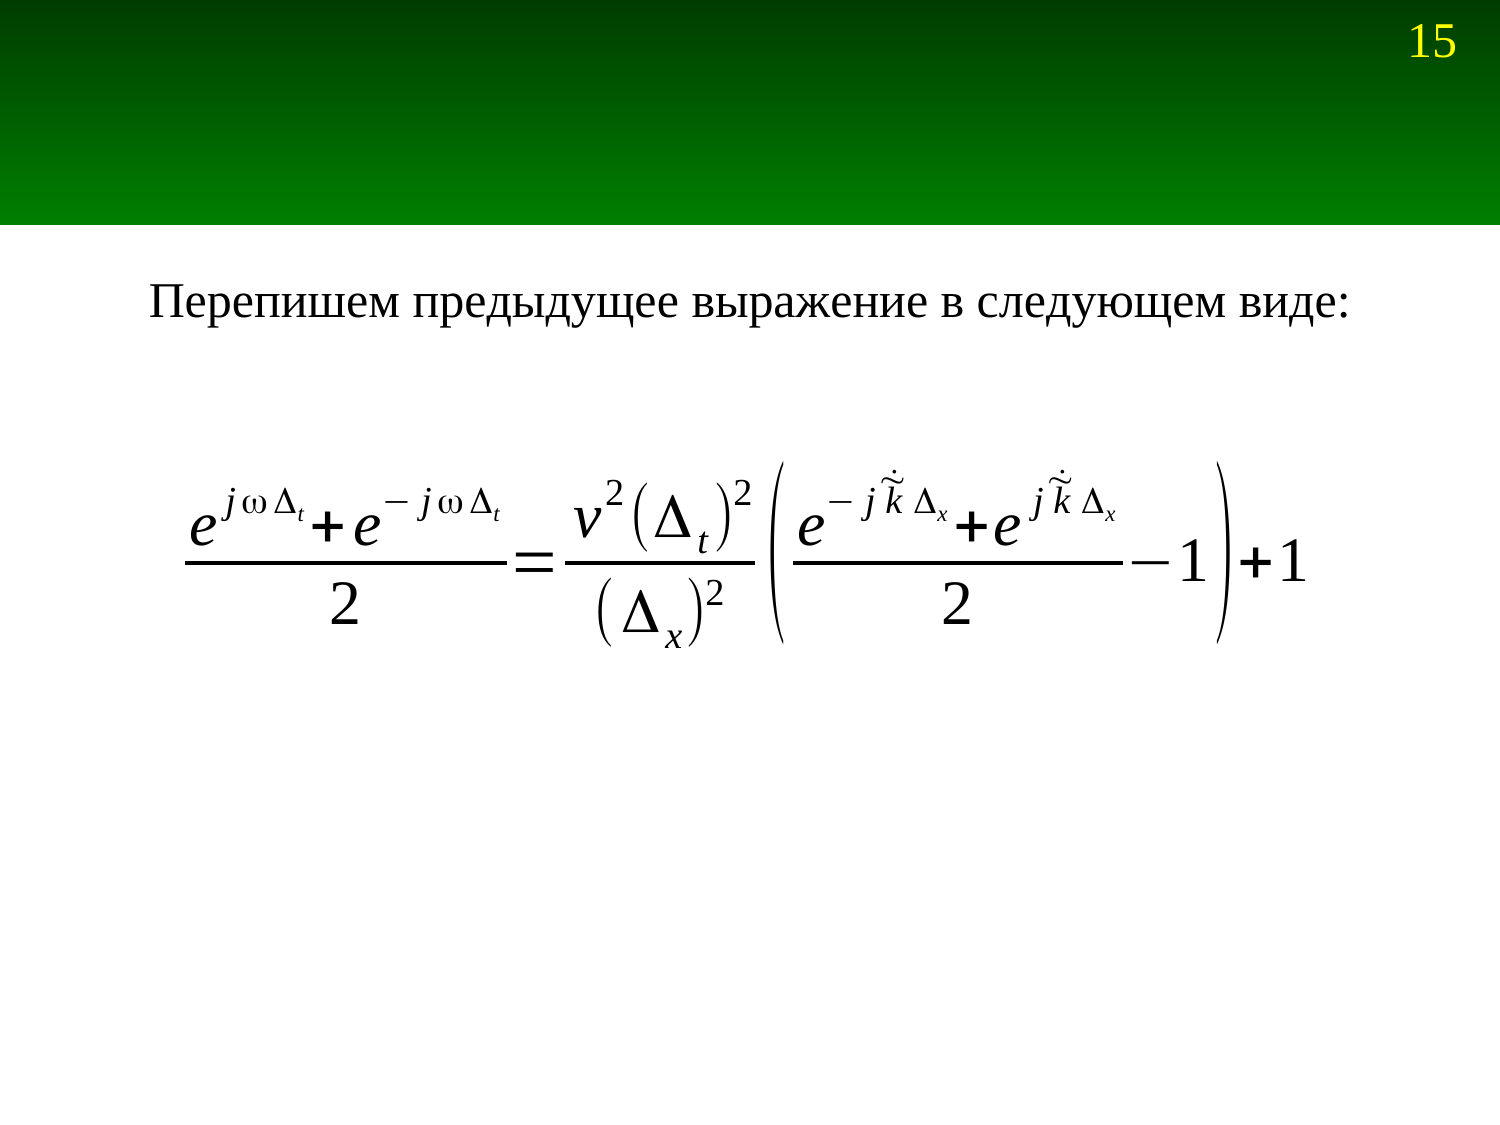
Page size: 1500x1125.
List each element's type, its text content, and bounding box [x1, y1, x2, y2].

text_box Перепишем предыдущее выражение в следующем виде: [133, 260, 1367, 336]
chart [165, 458, 1326, 658]
